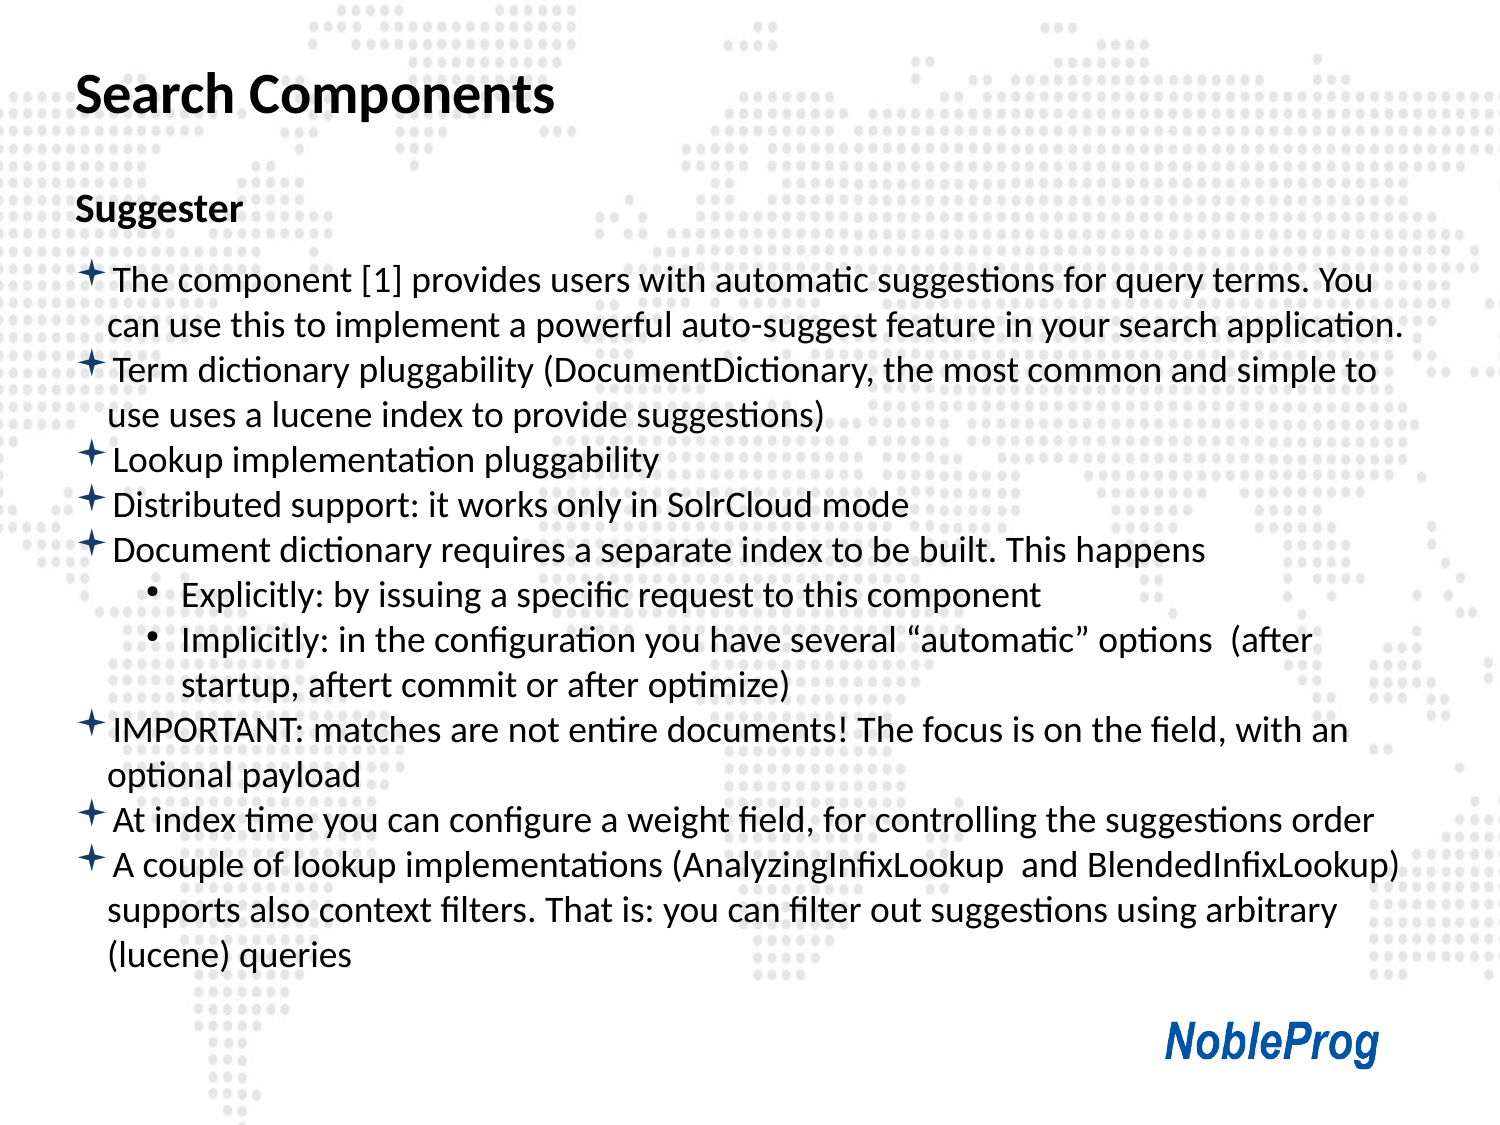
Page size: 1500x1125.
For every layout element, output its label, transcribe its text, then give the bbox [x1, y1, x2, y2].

text_box Search Components [75, 55, 1425, 180]
text_box The component [1] provides users with automatic suggestions for query terms. You can use this to implement a powerful auto-suggest feature in your search application. Term dictionary pluggability (DocumentDictionary, the most common and simple to use uses a lucene index to provide suggestions) Lookup implementation pluggability Distributed support: it works only in SolrCloud mode Document dictionary requires a separate index to be built. This happens Explicitly: by issuing a specific request to this component Implicitly: in the configuration you have several “automatic” options (after startup, aftert commit or after optimize) IMPORTANT: matches are not entire documents! The focus is on the field, with an optional payload At index time you can configure a weight field, for controlling the suggestions order A couple of lookup implementations (AnalyzingInfixLookup and BlendedInfixLookup) supports also context filters. That is: you can filter out suggestions using arbitrary (lucene) queries [1] https://cwiki.apache.org/confluence/display/solr/Suggester [75, 255, 1425, 906]
text_box Suggester [75, 180, 1425, 255]
picture [0, 0, 1500, 1125]
